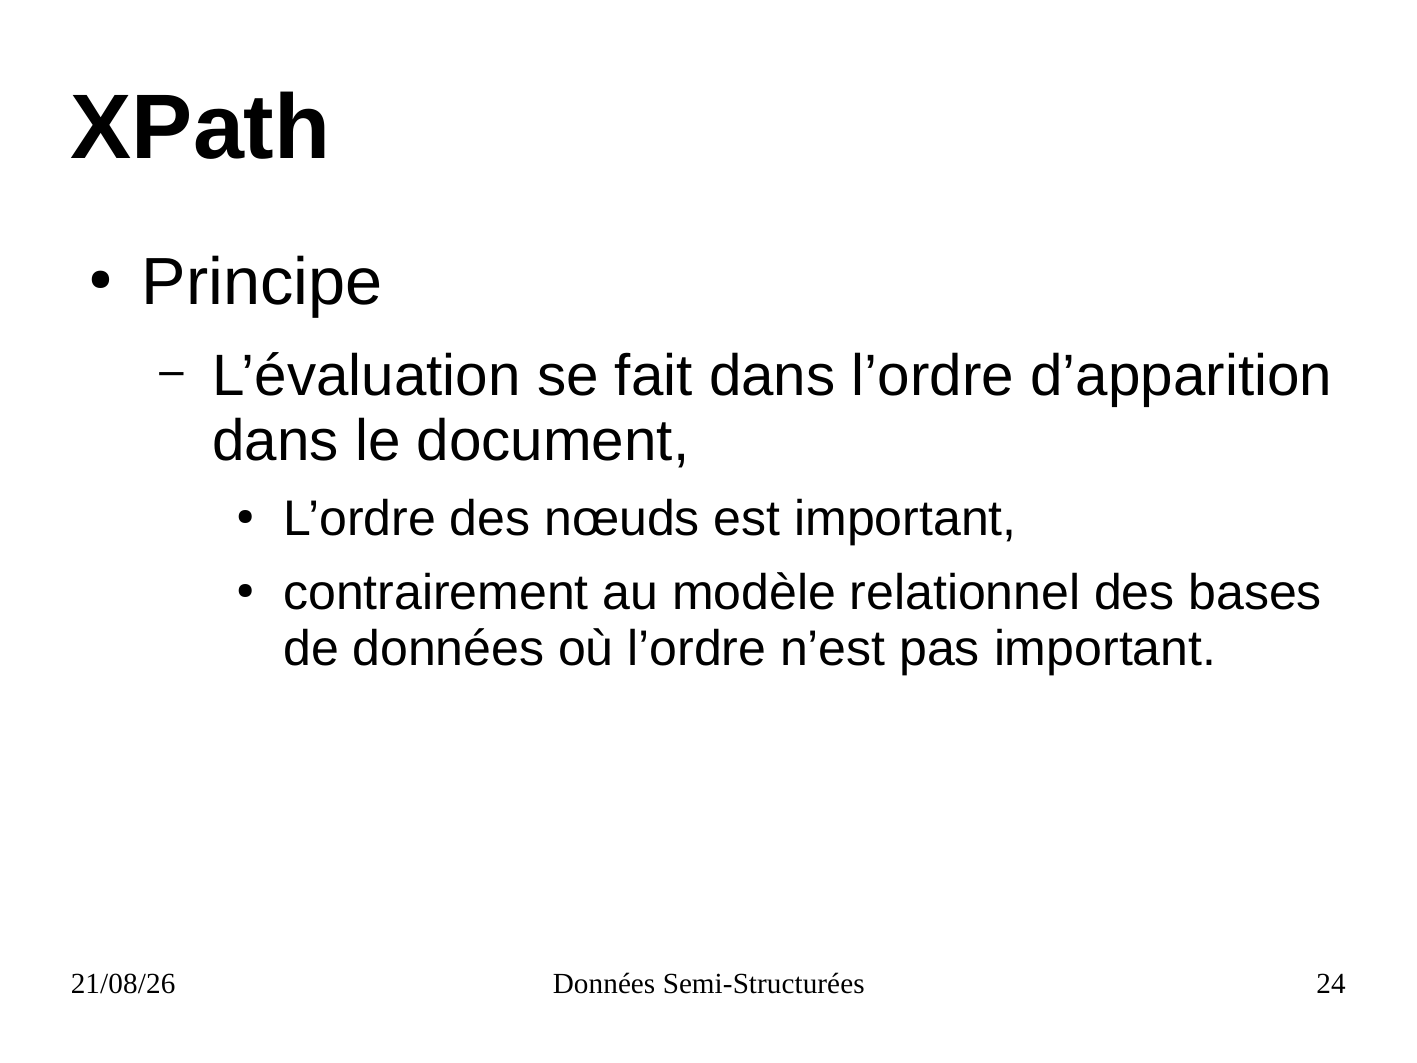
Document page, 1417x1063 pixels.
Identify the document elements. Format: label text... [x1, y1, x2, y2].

title XPath [70, 42, 1346, 212]
list Principe L’évaluation se fait dans l’ordre d’apparition dans le document, L’ordre des nœuds est important, contrairement au modèle relationnel des bases de données où l’ordre n’est pas important. [70, 244, 1346, 925]
